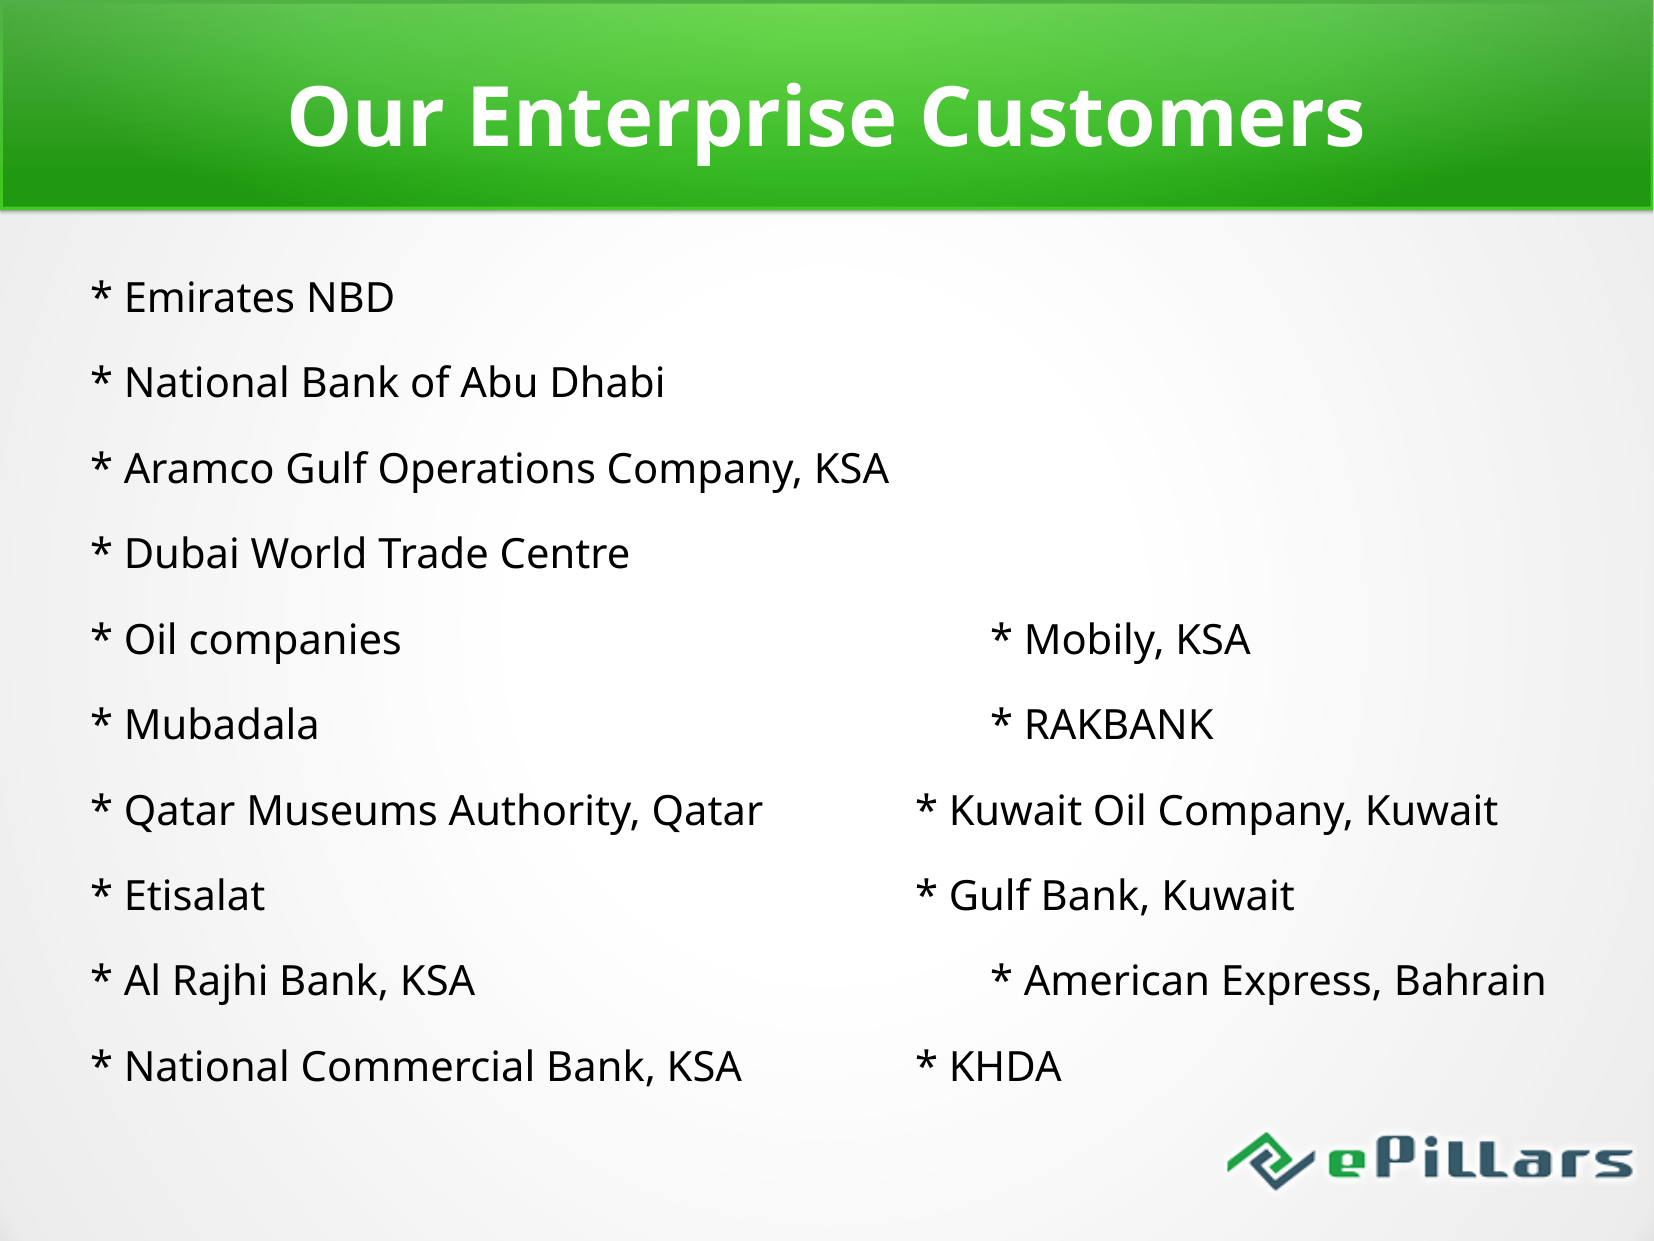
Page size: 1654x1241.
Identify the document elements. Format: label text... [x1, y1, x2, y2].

title Our Enterprise Customers [82, 49, 1571, 179]
picture [1224, 1124, 1637, 1201]
subtitle * Emirates NBD * National Bank of Abu Dhabi * Aramco Gulf Operations Company, KSA * Dubai World Trade Centre * Oil companies * Mobily, KSA * Mubadala * RAKBANK * Qatar Museums Authority, Qatar * Kuwait Oil Company, Kuwait * Etisalat * Gulf Bank, Kuwait * Al Rajhi Bank, KSA * American Express, Bahrain * National Commercial Bank, KSA * KHDA [90, 261, 1576, 1014]
